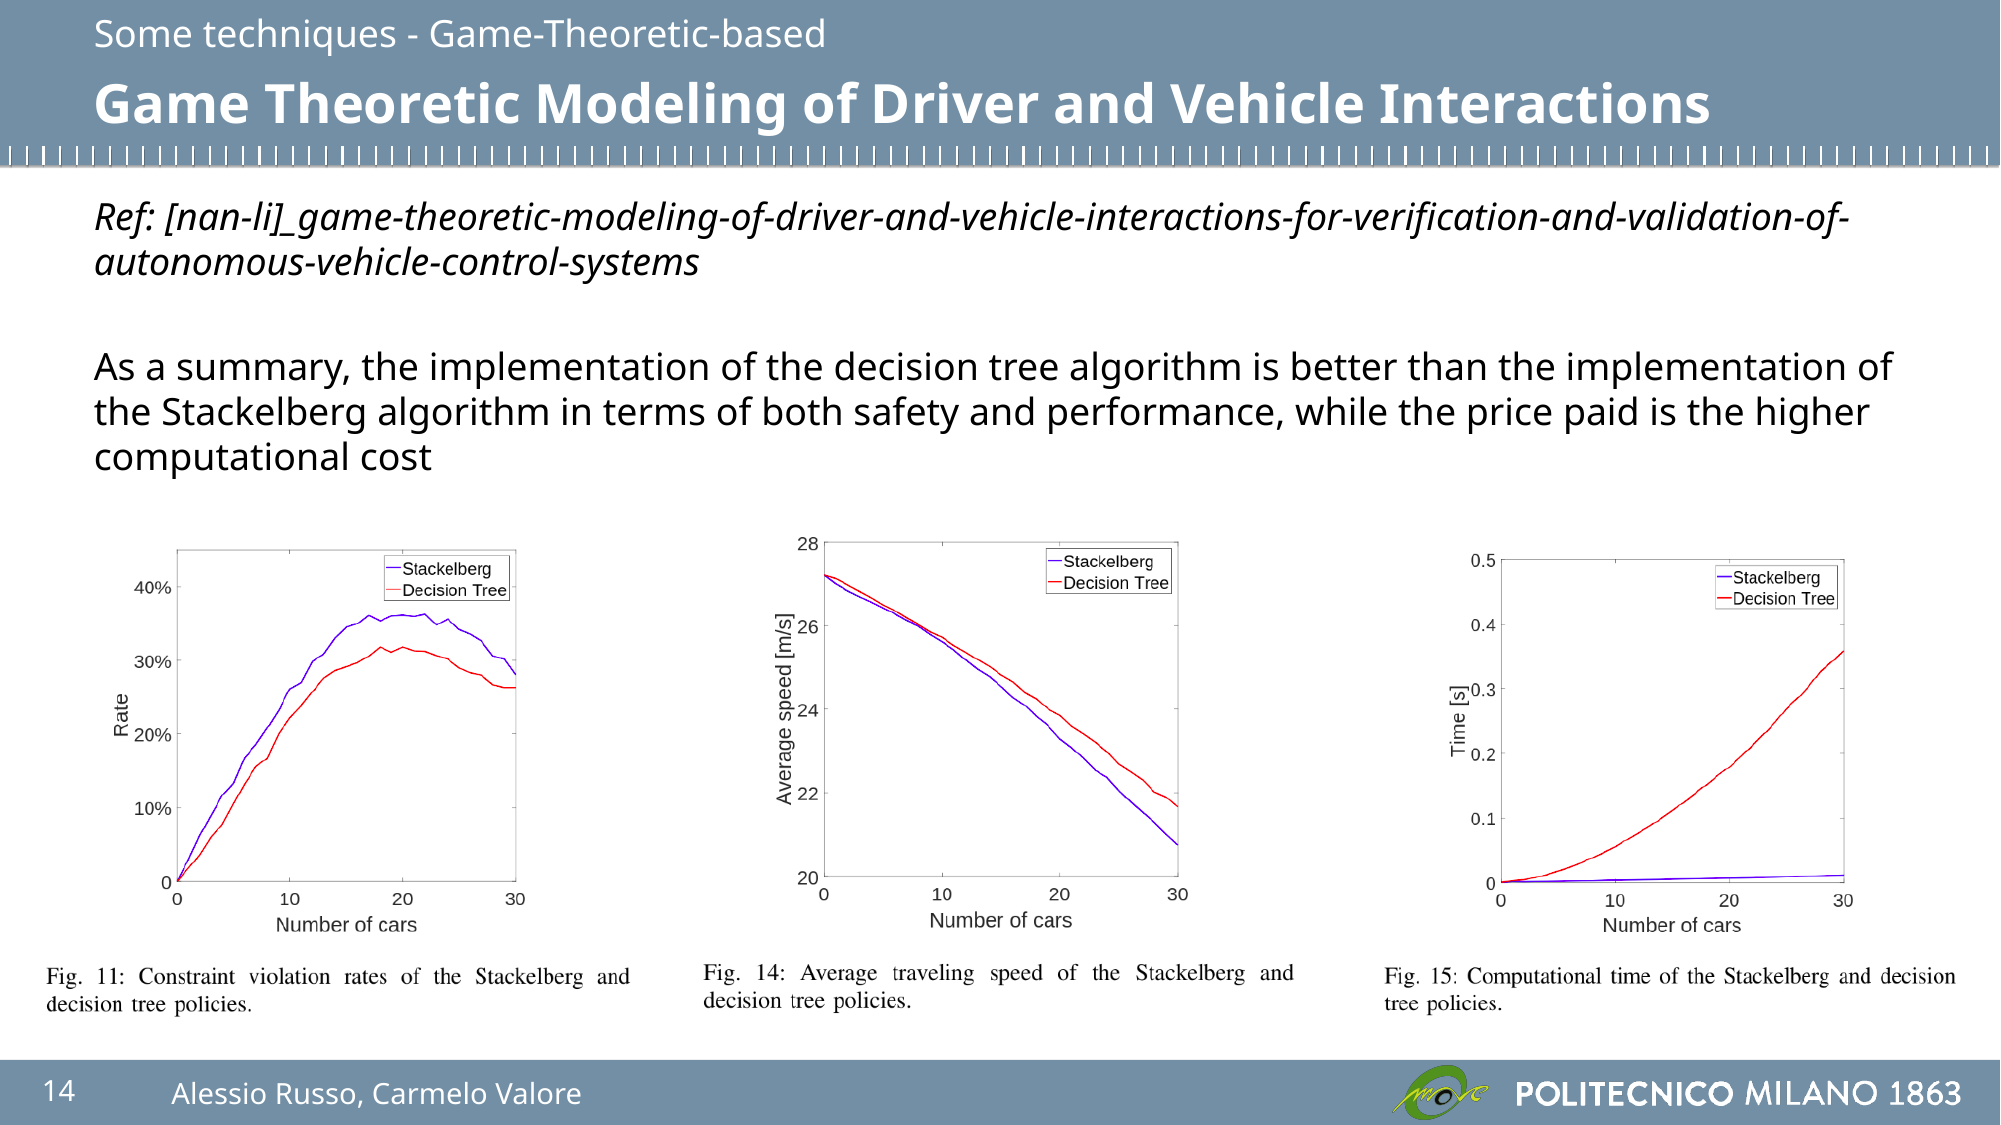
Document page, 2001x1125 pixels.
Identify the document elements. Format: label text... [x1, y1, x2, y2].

list Ref: [nan-li]_game-theoretic-modeling-of-driver-and-vehicle-interactions-for-verification-and-validation-of-autonomous-vehicle-control-systems As a summary, the implementation of the decision tree algorithm is better than the implementation of the Stackelberg algorithm in terms of both safety and performance, while the price paid is the higher computational cost [78, 185, 1922, 1042]
list Some techniques - Game-Theoretic-based [78, 8, 1922, 56]
picture [1510, 1068, 1967, 1117]
picture [1381, 535, 1957, 1039]
footer Alessio Russo, Carmelo Valore [156, 1062, 1007, 1123]
picture [690, 518, 1305, 1033]
picture [18, 521, 649, 1034]
picture [1392, 1065, 1489, 1120]
title Game Theoretic Modeling of Driver and Vehicle Interactions [78, 63, 1949, 141]
slide_number <numero> [7, 1062, 110, 1123]
